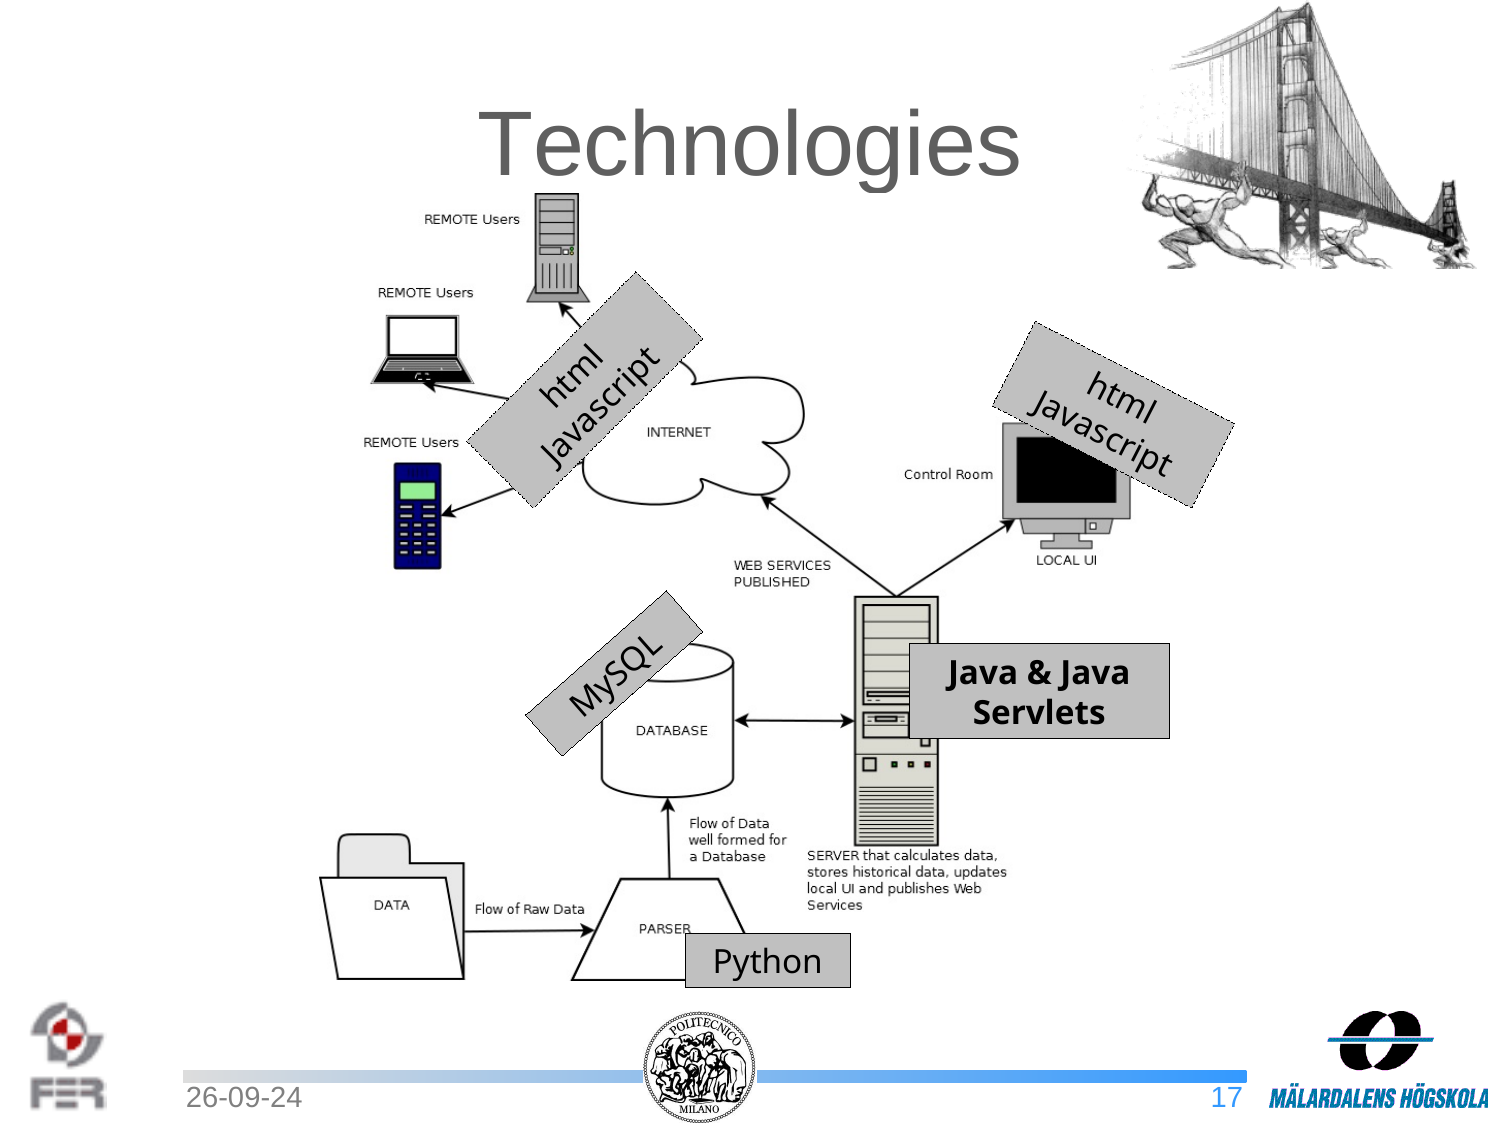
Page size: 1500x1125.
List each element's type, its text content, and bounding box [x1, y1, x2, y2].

text_box html Javascript [466, 271, 703, 508]
text_box Java & Java Servlets [909, 643, 1170, 739]
picture [643, 1011, 757, 1123]
text_box Python [685, 933, 851, 988]
title Technologies [75, 45, 1122, 233]
picture [1368, 1093, 1374, 1104]
text_box 13-10-30 [171, 1070, 396, 1114]
picture [29, 987, 107, 1125]
text_box <numero> [1187, 1070, 1258, 1114]
text_box html Javascript [992, 321, 1235, 508]
picture [1435, 1096, 1441, 1104]
text_box MySQL [525, 590, 703, 756]
picture [1454, 1091, 1459, 1108]
picture [1269, 1011, 1488, 1108]
picture [319, 0, 1477, 981]
